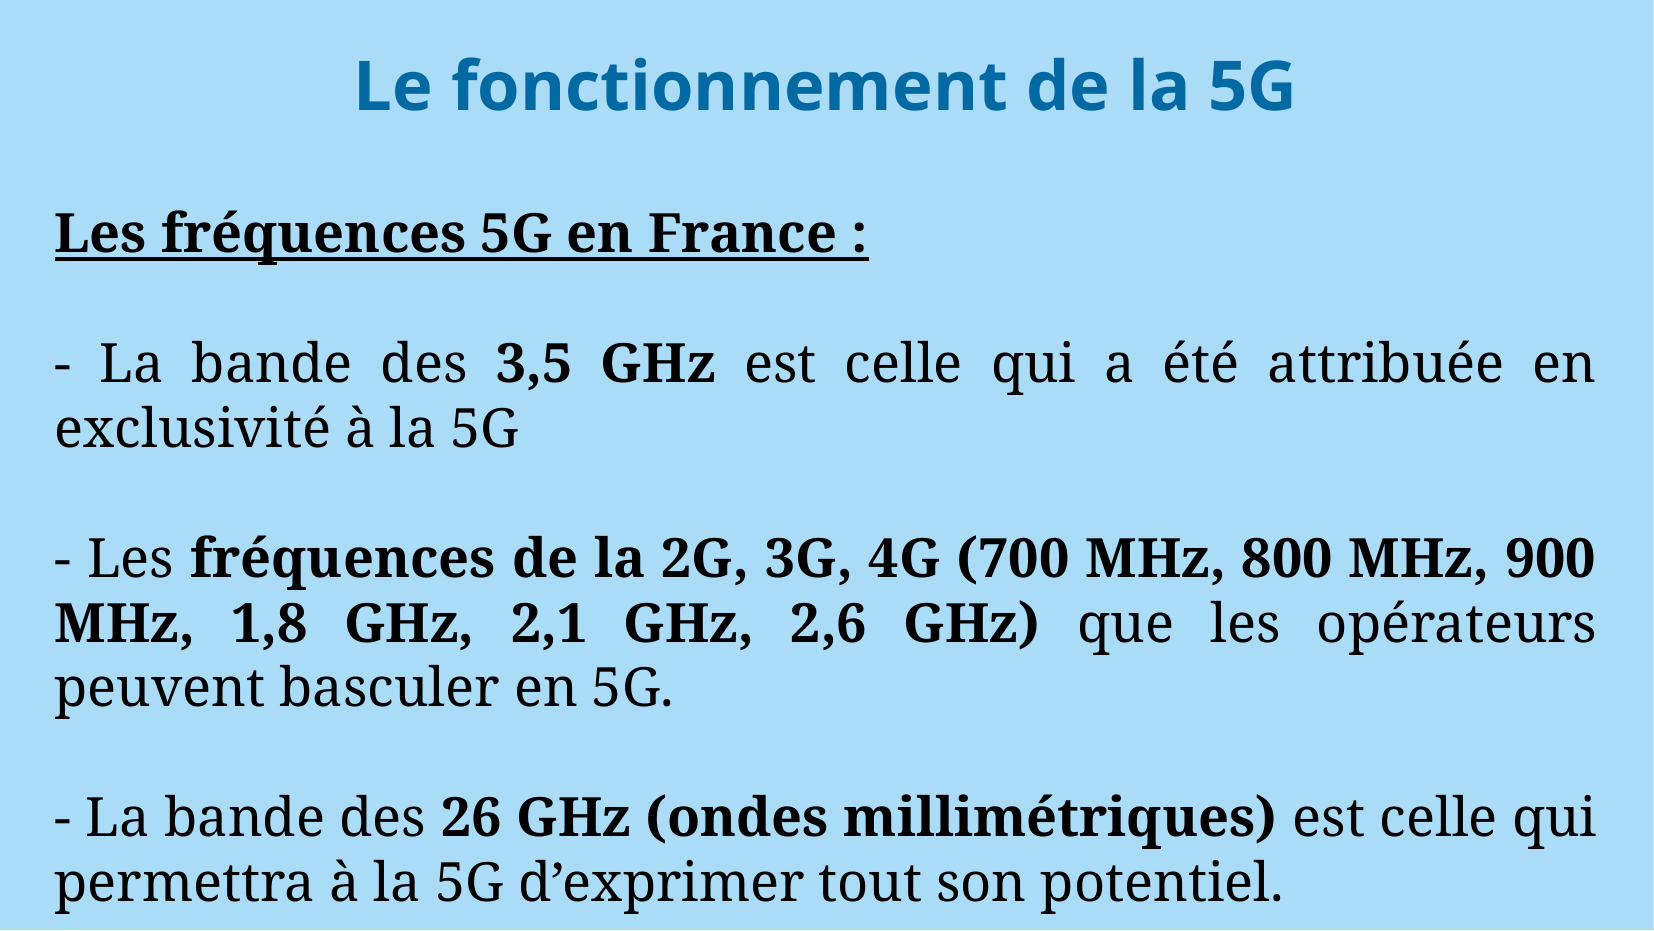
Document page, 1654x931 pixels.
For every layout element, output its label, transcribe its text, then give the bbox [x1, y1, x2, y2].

title Le fonctionnement de la 5G [54, 31, 1598, 118]
subtitle Les fréquences 5G en France : - La bande des 3,5 GHz est celle qui a été attribuée en exclusivité à la 5G - Les fréquences de la 2G, 3G, 4G (700 MHz, 800 MHz, 900 MHz, 1,8 GHz, 2,1 GHz, 2,6 GHz) que les opérateurs peuvent basculer en 5G. - La bande des 26 GHz (ondes millimétriques) est celle qui permettra à la 5G d’exprimer tout son potentiel. [54, 118, 1598, 794]
